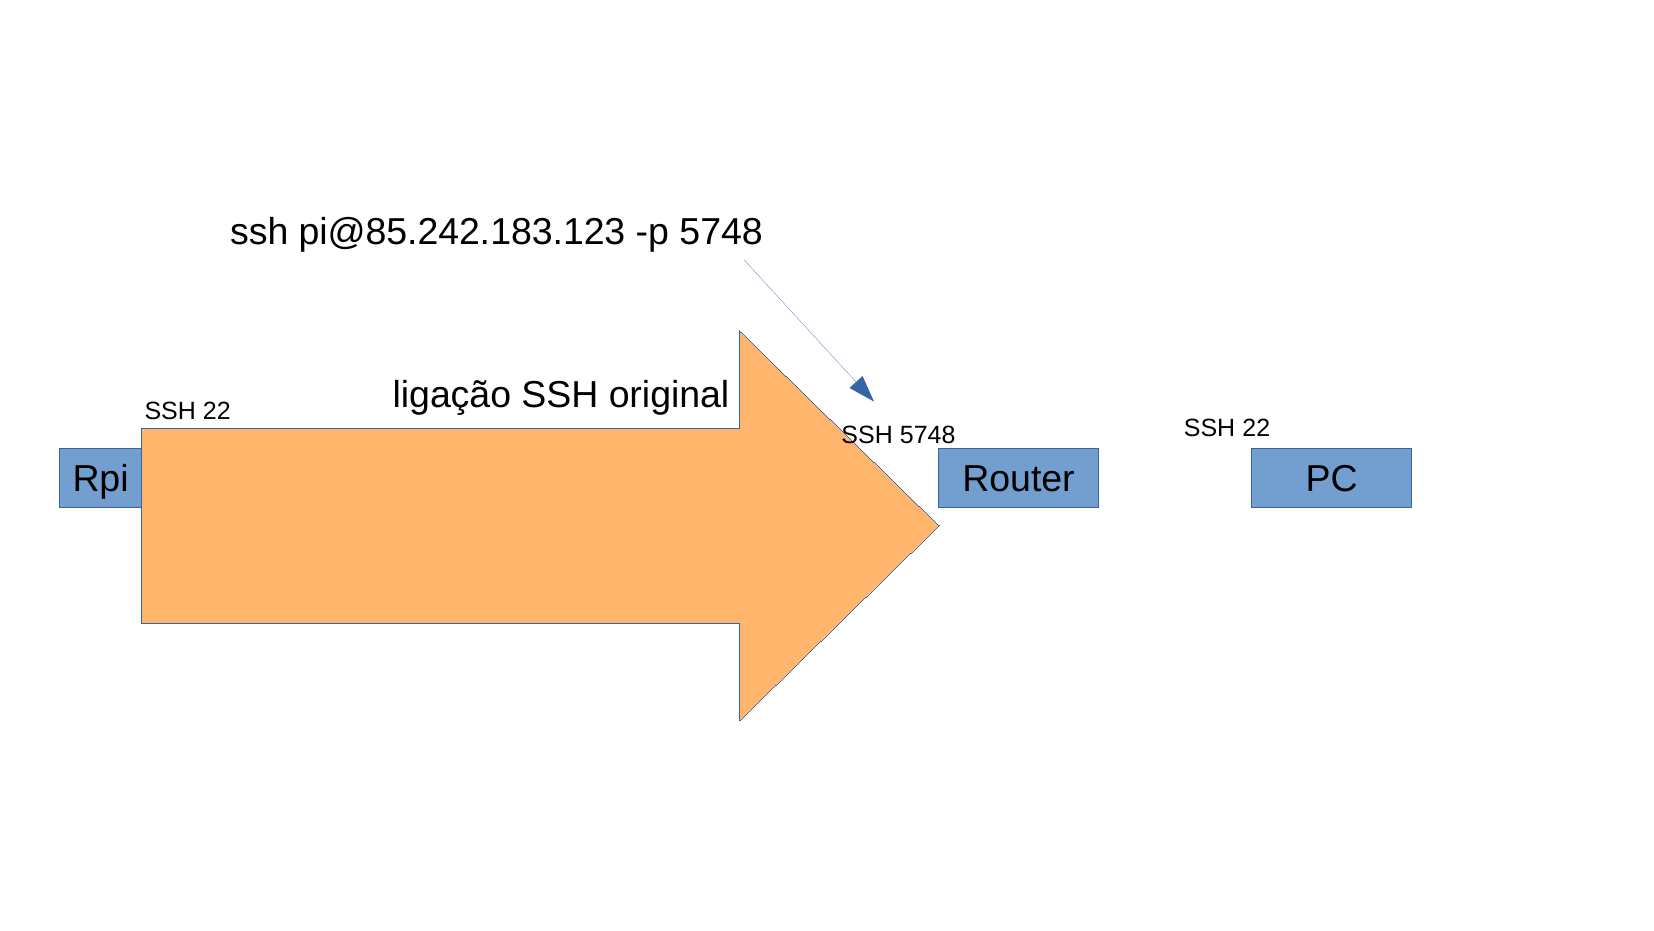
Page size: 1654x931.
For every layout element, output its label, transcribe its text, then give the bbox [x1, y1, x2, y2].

text_box Rpi [59, 448, 141, 508]
text_box ssh pi@85.242.183.123 -p 5748 [215, 202, 1182, 260]
text_box SSH 22 [129, 389, 308, 489]
text_box [141, 381, 940, 721]
text_box ligação SSH original [377, 366, 792, 426]
text_box SSH 22 [1169, 406, 1347, 449]
text_box SSH 5748 [826, 413, 1004, 457]
text_box PC [1251, 448, 1412, 508]
text_box Router [938, 448, 1099, 508]
text_box [739, 330, 776, 366]
